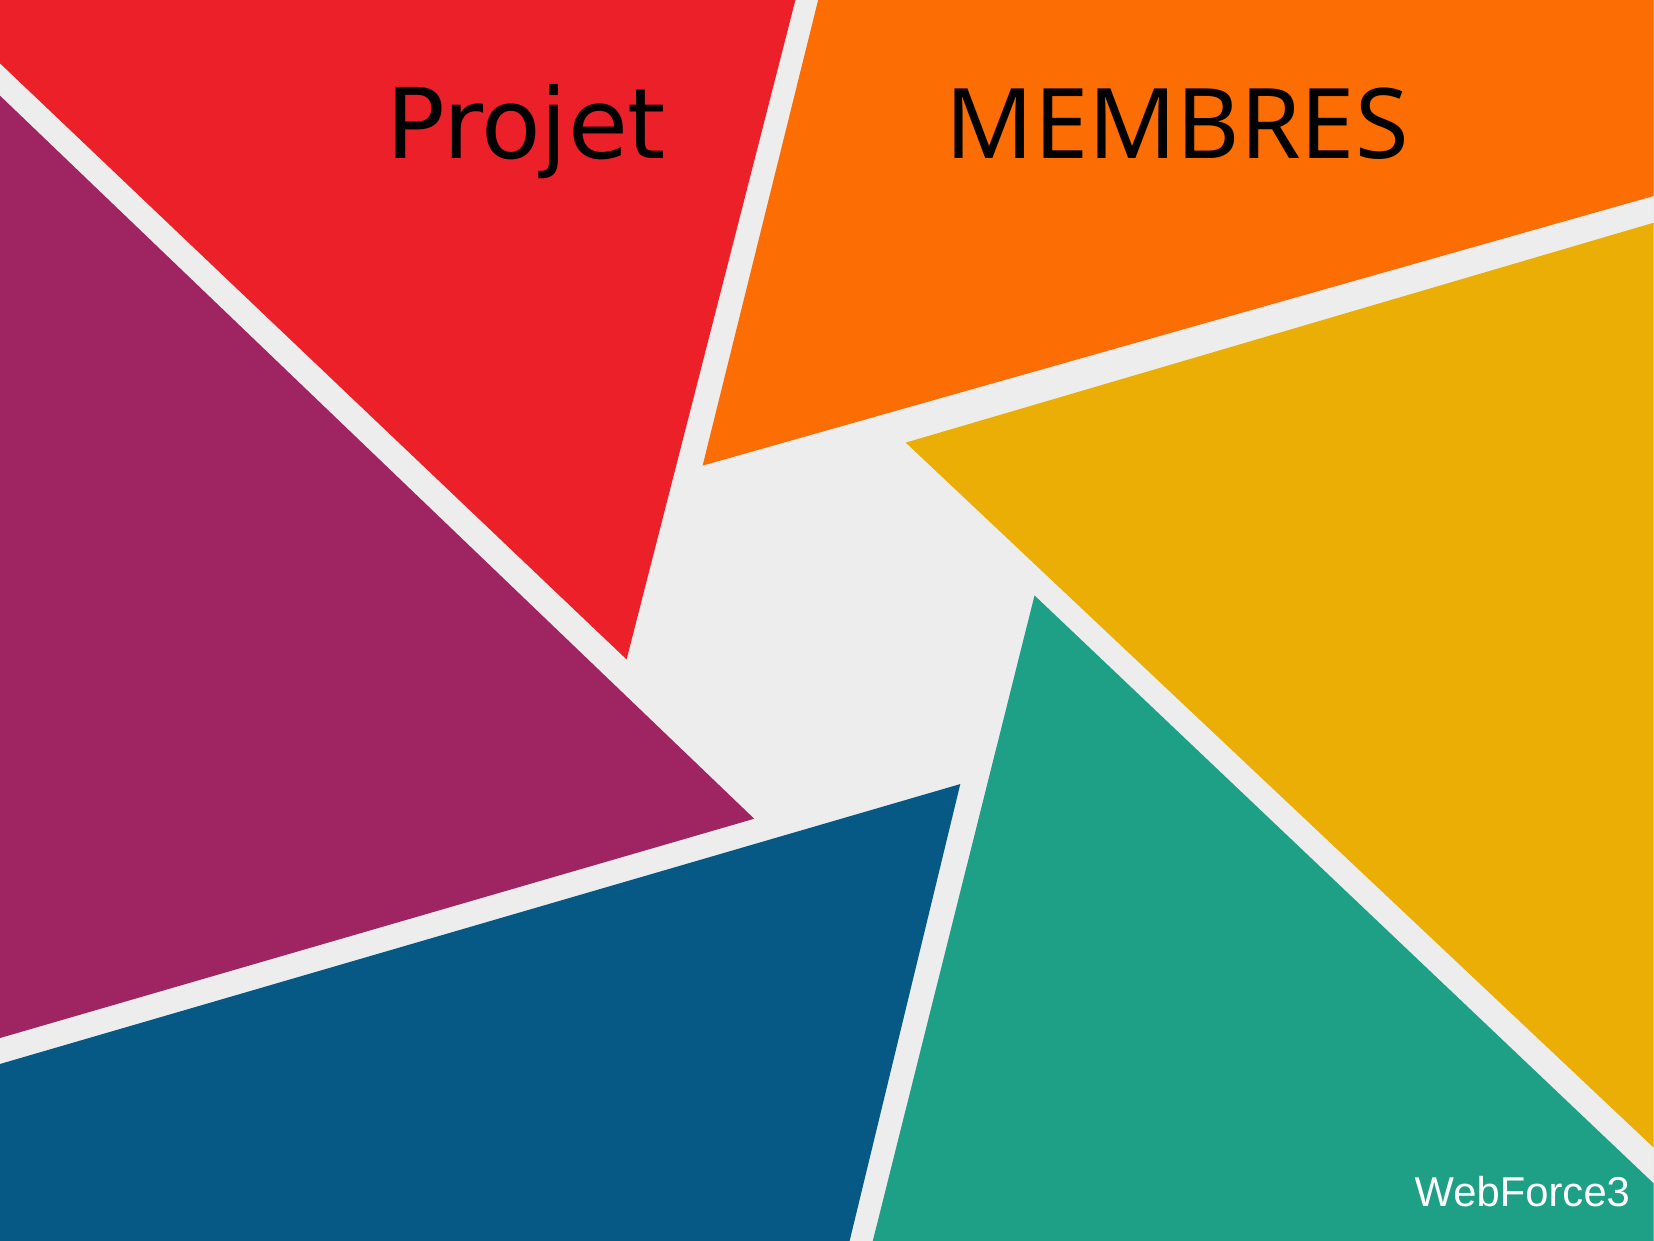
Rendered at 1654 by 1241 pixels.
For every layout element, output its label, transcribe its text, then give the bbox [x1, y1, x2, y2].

title Projet MEMBRES [153, 17, 1642, 225]
subtitle WebForce3 [1169, 1098, 1630, 1216]
